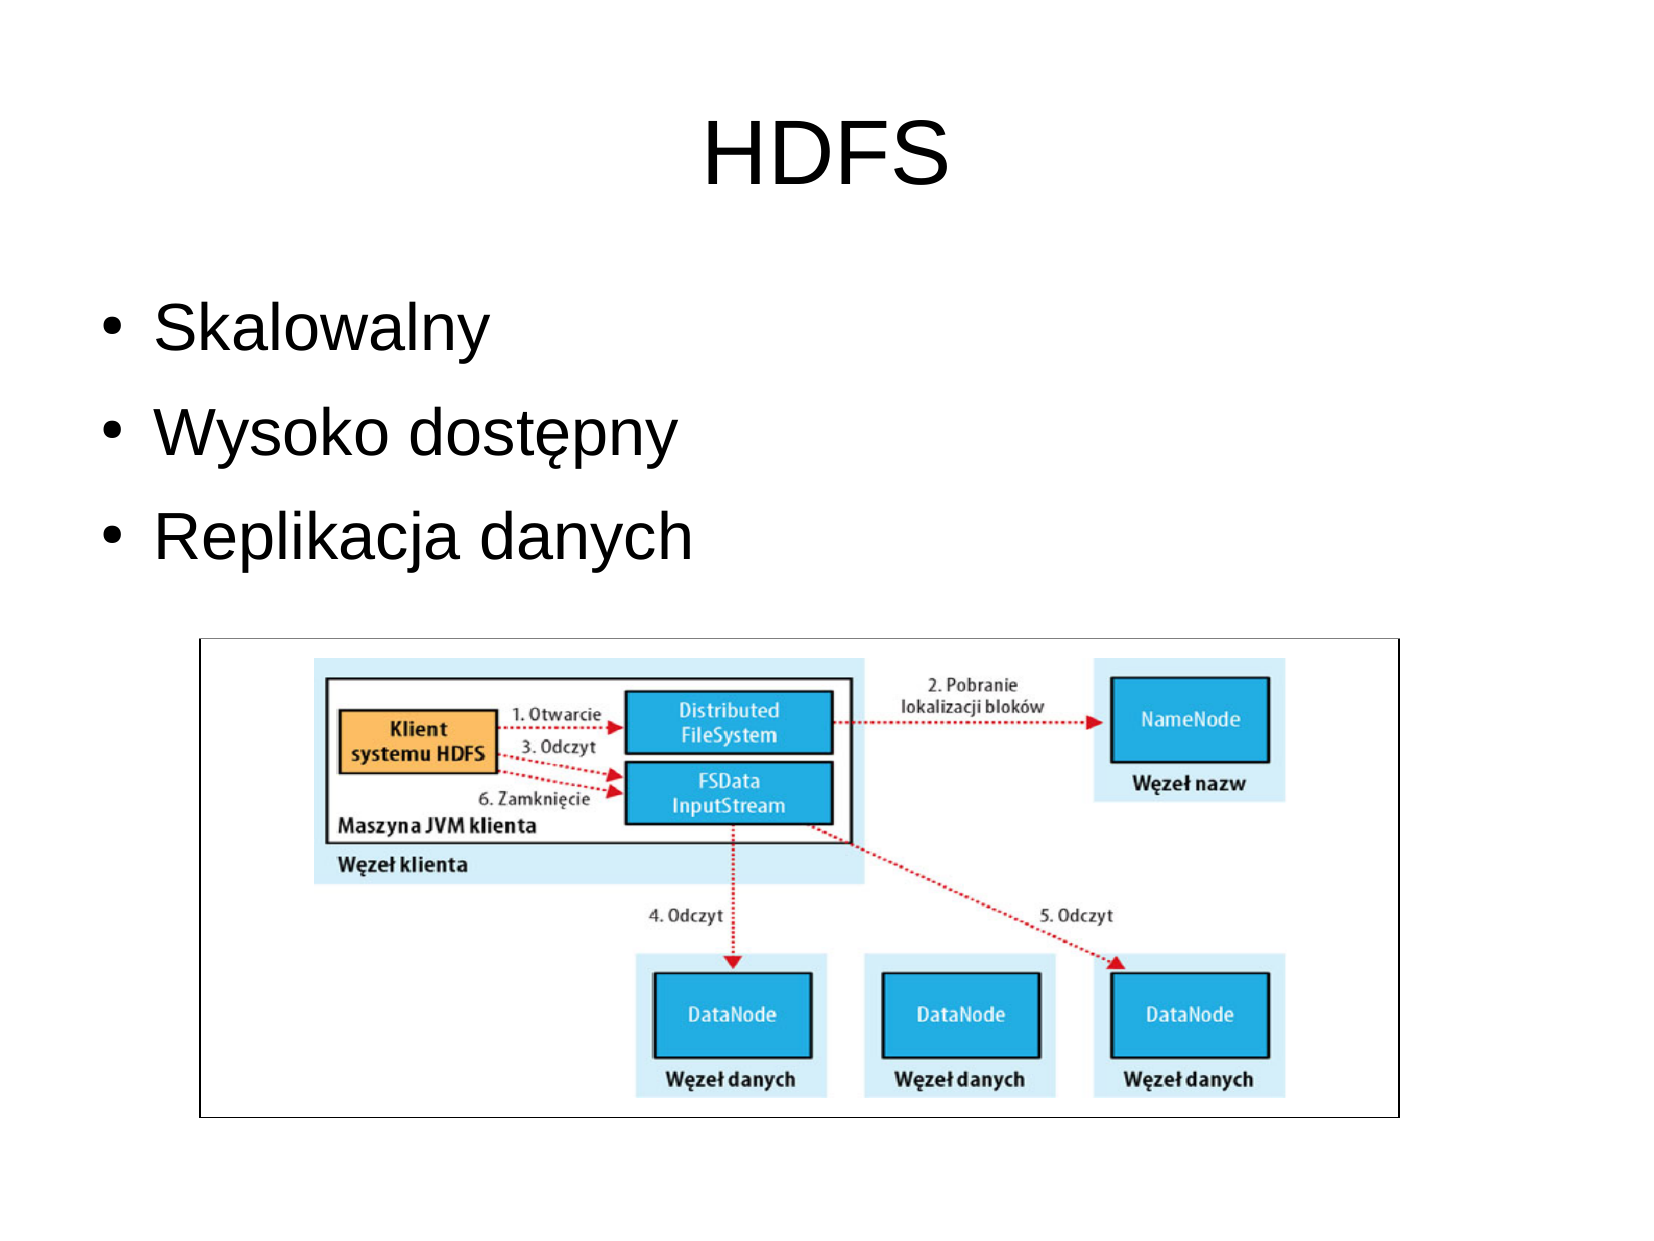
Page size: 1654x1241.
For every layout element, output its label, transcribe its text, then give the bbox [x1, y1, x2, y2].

picture [192, 634, 1406, 1123]
list Skalowalny Wysoko dostępny Replikacja danych [82, 290, 1571, 1109]
title HDFS [82, 49, 1571, 257]
